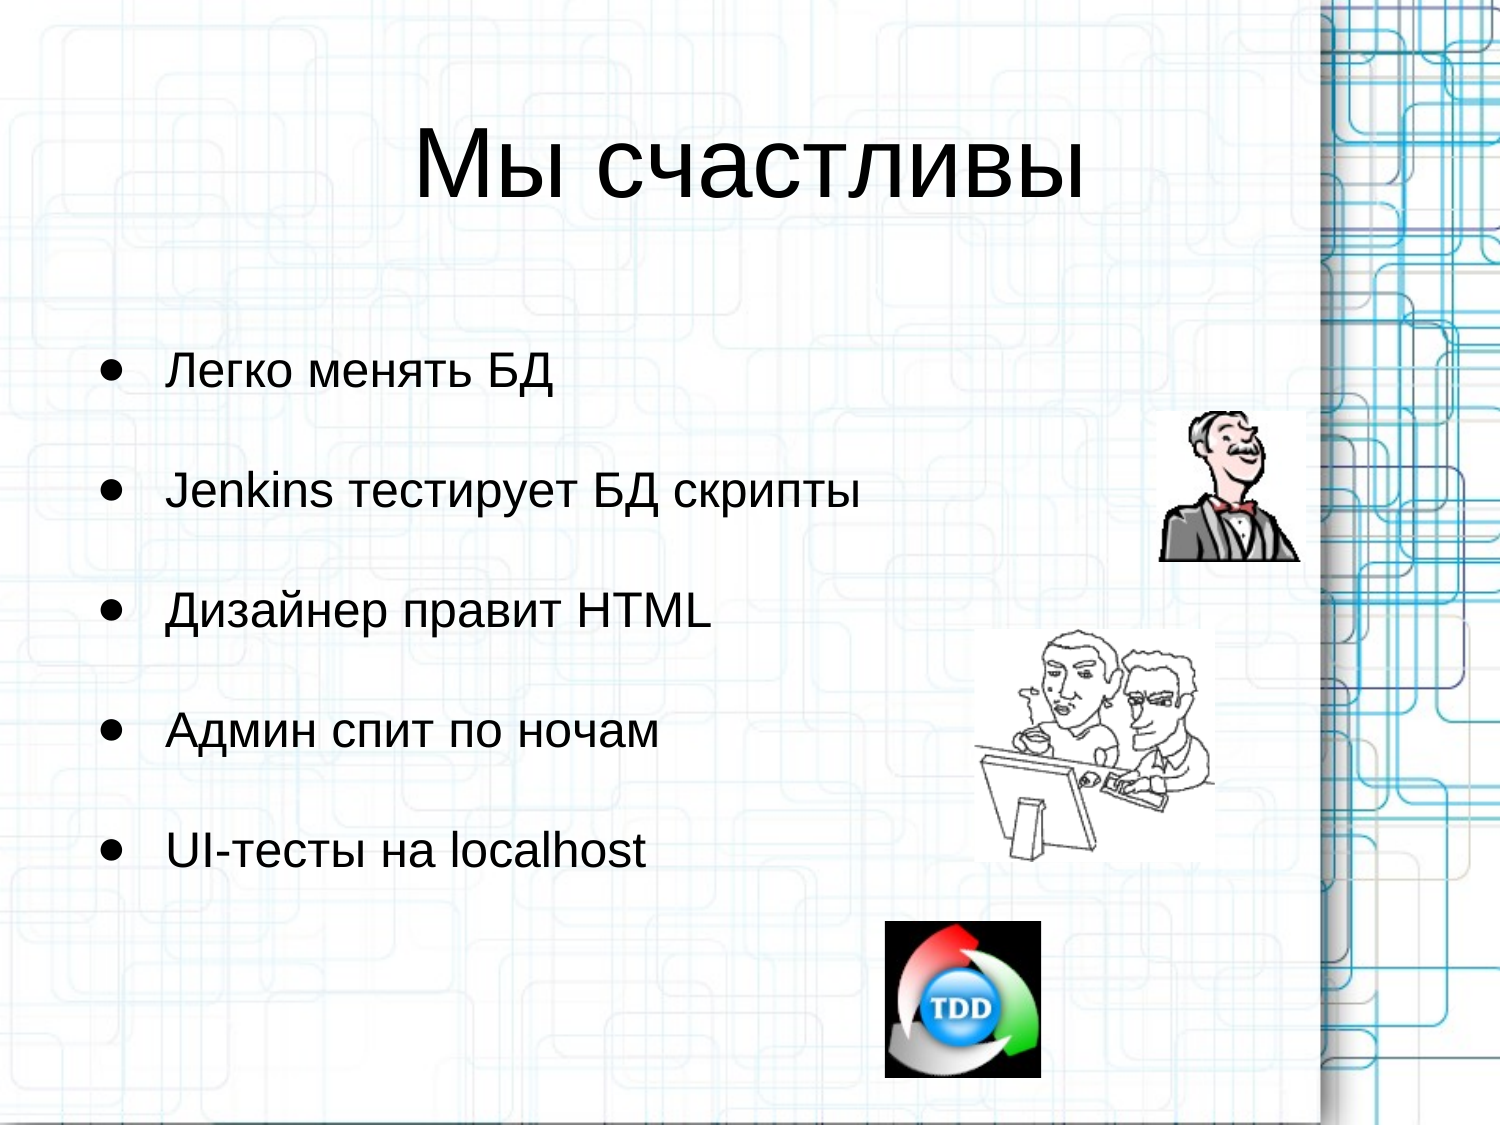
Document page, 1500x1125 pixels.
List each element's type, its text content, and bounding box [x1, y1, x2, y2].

list Легко менять БД Jenkins тестирует БД скрипты Дизайнер правит HTML Админ спит по ночам UI-тесты на localhost [75, 262, 1425, 1078]
title Мы счастливы [75, 45, 1425, 233]
picture [0, 0, 1500, 1125]
text_box [1156, 411, 1307, 562]
text_box [884, 921, 1042, 1078]
text_box [974, 629, 1216, 862]
